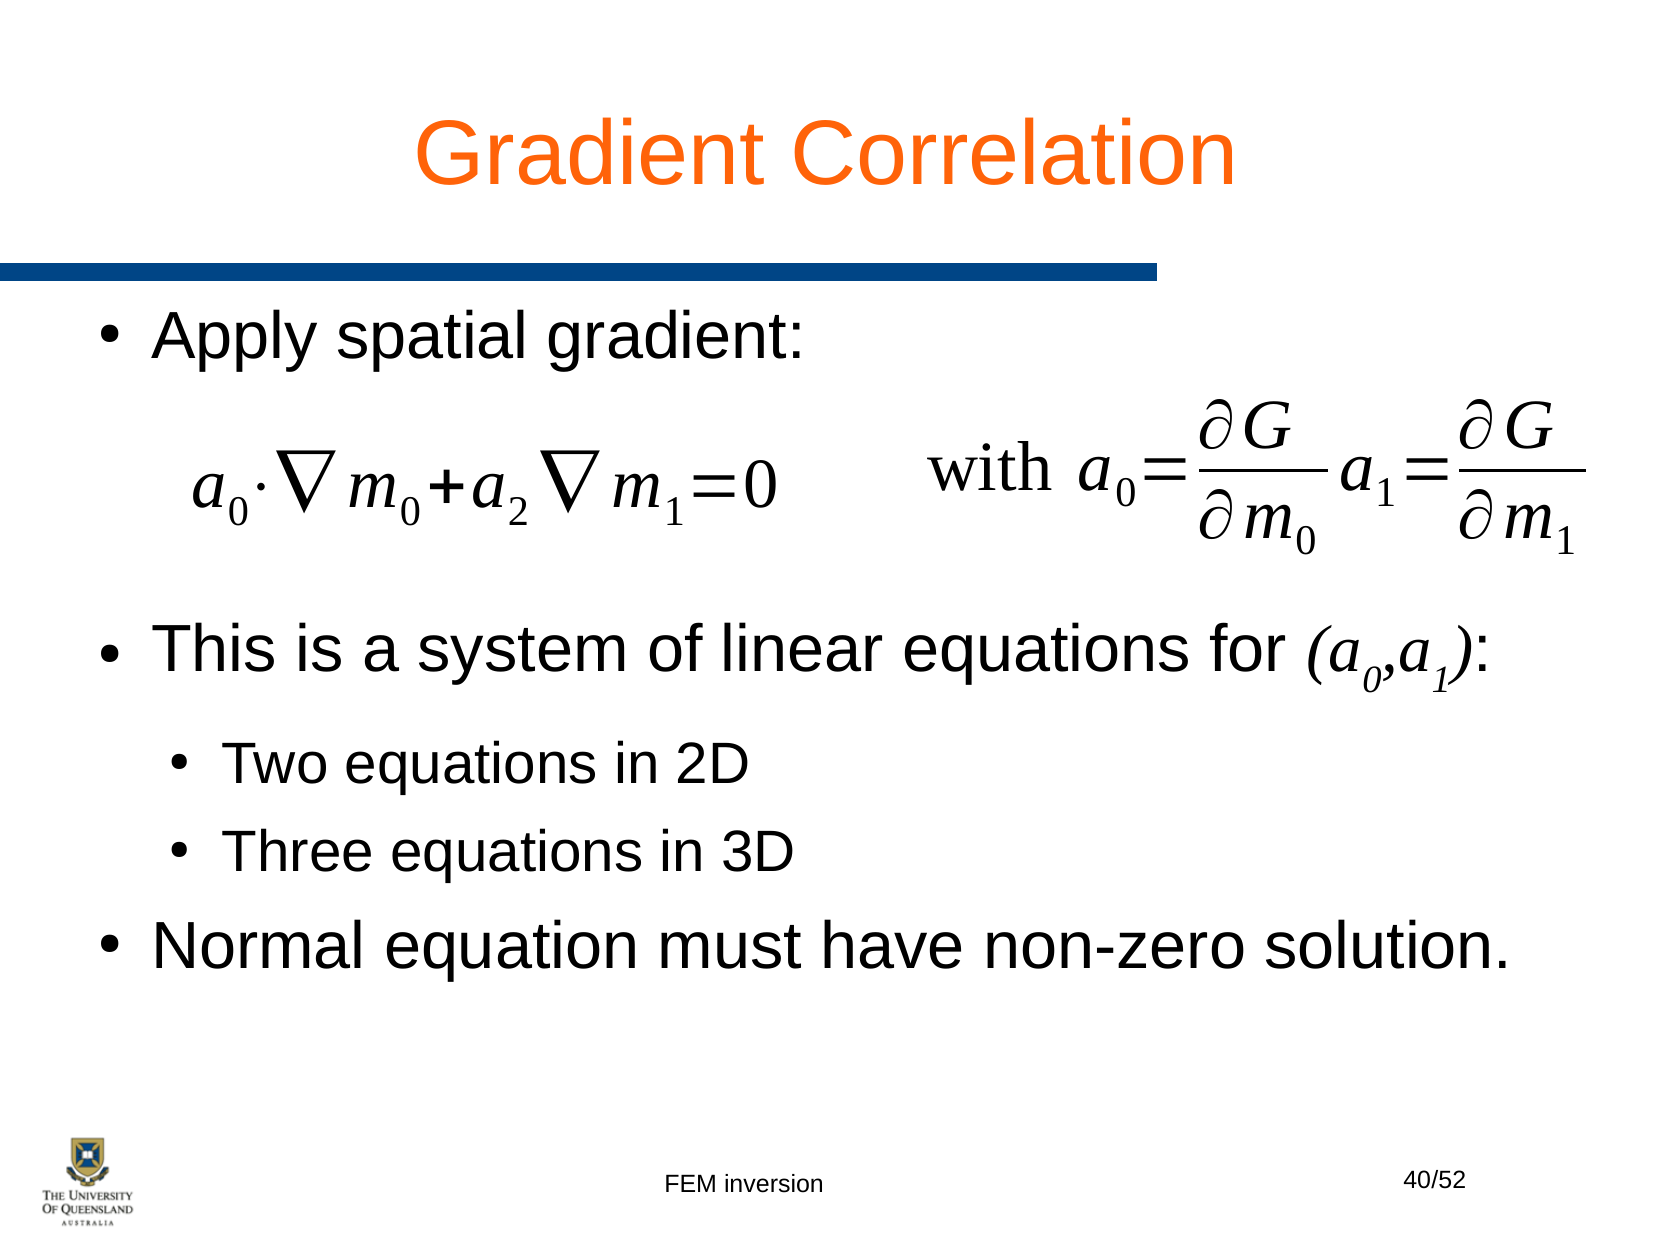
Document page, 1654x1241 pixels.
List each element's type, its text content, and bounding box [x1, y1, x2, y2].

picture [35, 1133, 142, 1235]
list Apply spatial gradient: This is a system of linear equations for (a0,a1): Two equations in 2D Three equations in 3D Normal equation must have non-zero solution. [80, 297, 1569, 1018]
chart [899, 386, 1597, 564]
title Gradient Correlation [82, 49, 1571, 257]
chart [183, 445, 787, 535]
